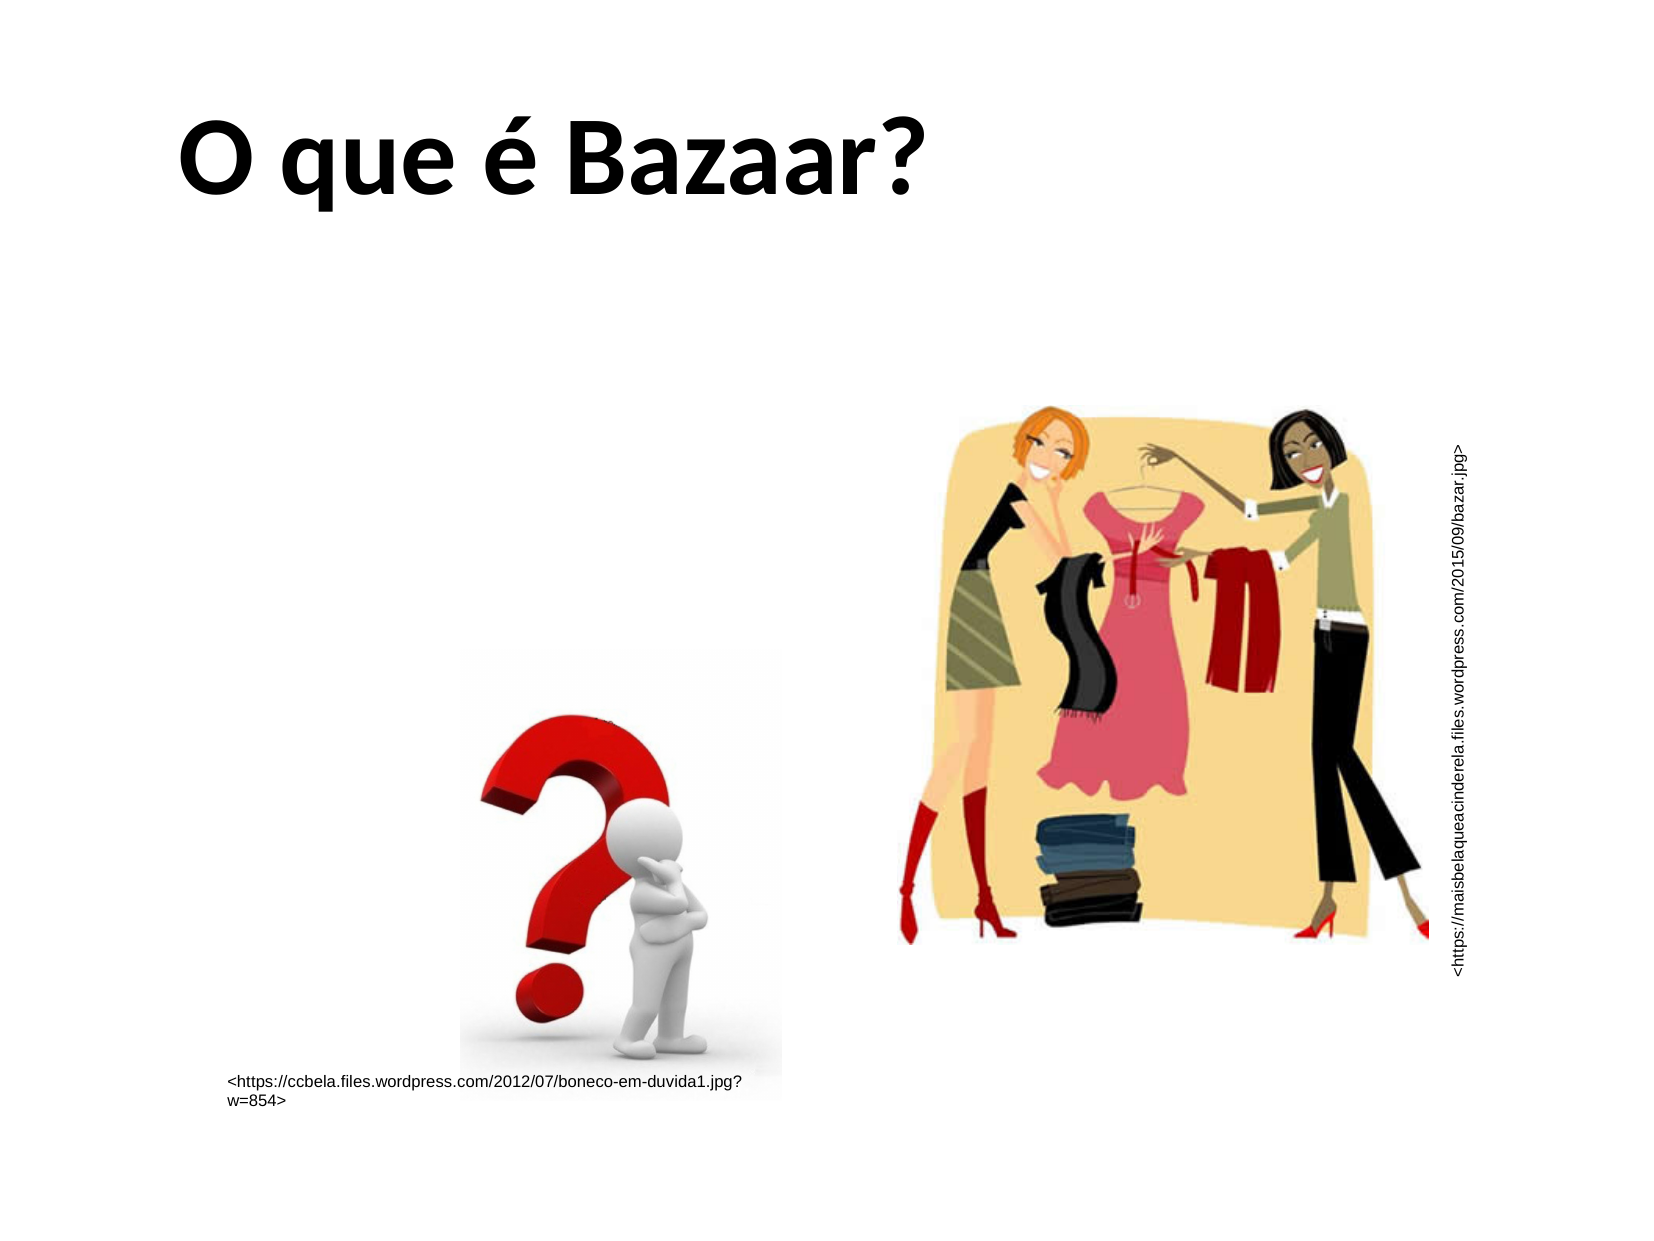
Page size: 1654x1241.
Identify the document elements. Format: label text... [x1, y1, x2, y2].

picture [897, 405, 1429, 945]
text_box <https://ccbela.files.wordpress.com/2012/07/boneco-em-duvida1.jpg?w=854> [212, 1065, 798, 1123]
picture [460, 649, 782, 1065]
text_box O que é Bazaar? [163, 74, 945, 225]
text_box <https://maisbelaqueacinderela.files.wordpress.com/2015/09/bazar.jpg> [1440, 405, 1498, 993]
